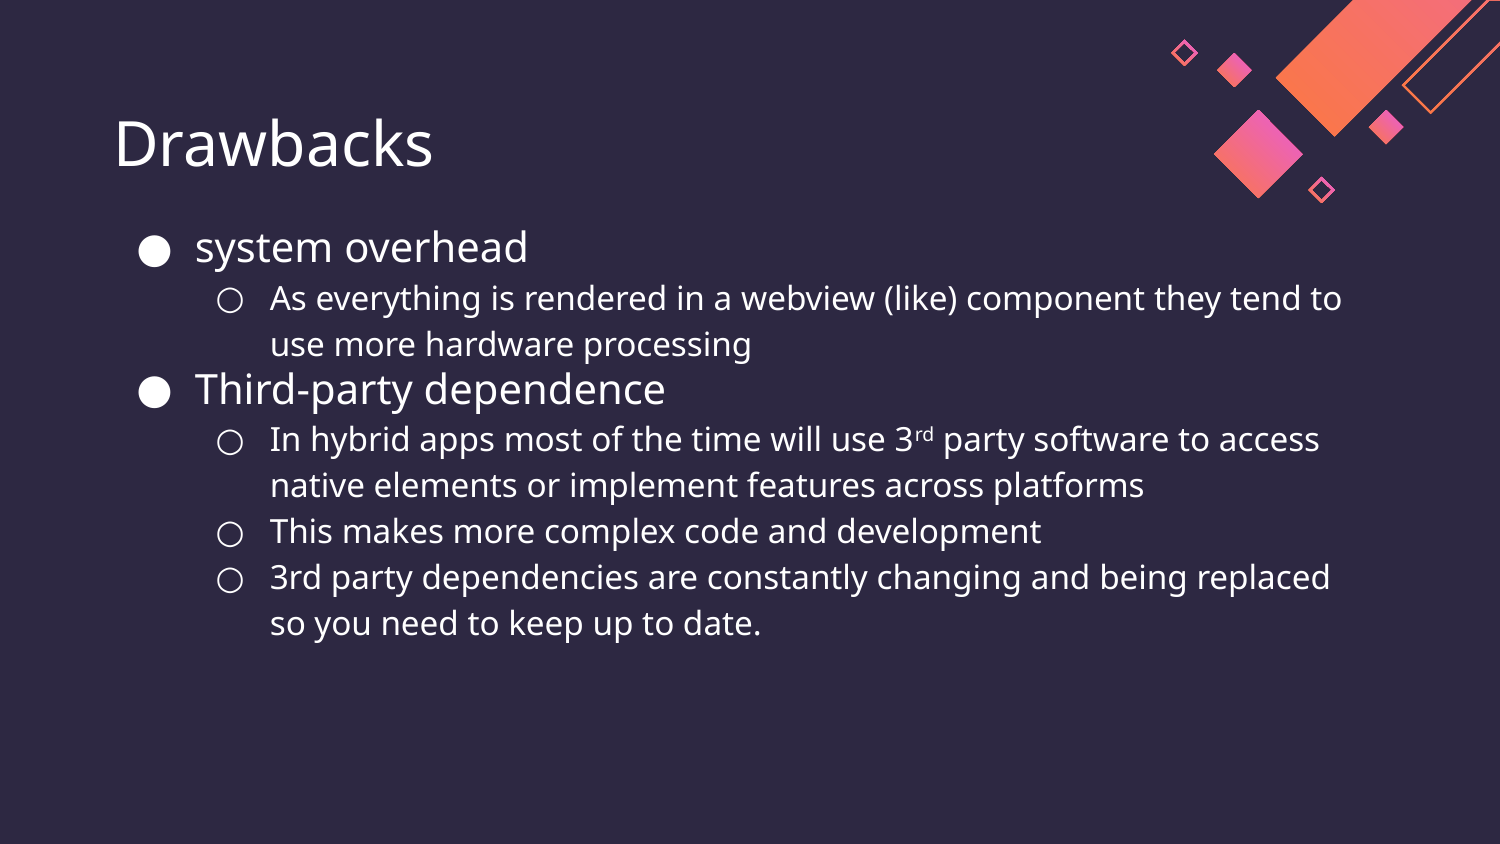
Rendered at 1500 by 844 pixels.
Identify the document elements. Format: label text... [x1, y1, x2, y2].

title Drawbacks [98, 88, 1387, 197]
list system overhead As everything is rendered in a webview (like) component they tend to use more hardware processing Third-party dependence In hybrid apps most of the time will use 3rd party software to access native elements or implement features across platforms This makes more complex code and development 3rd party dependencies are constantly changing and being replaced so you need to keep up to date. [104, 205, 1380, 661]
